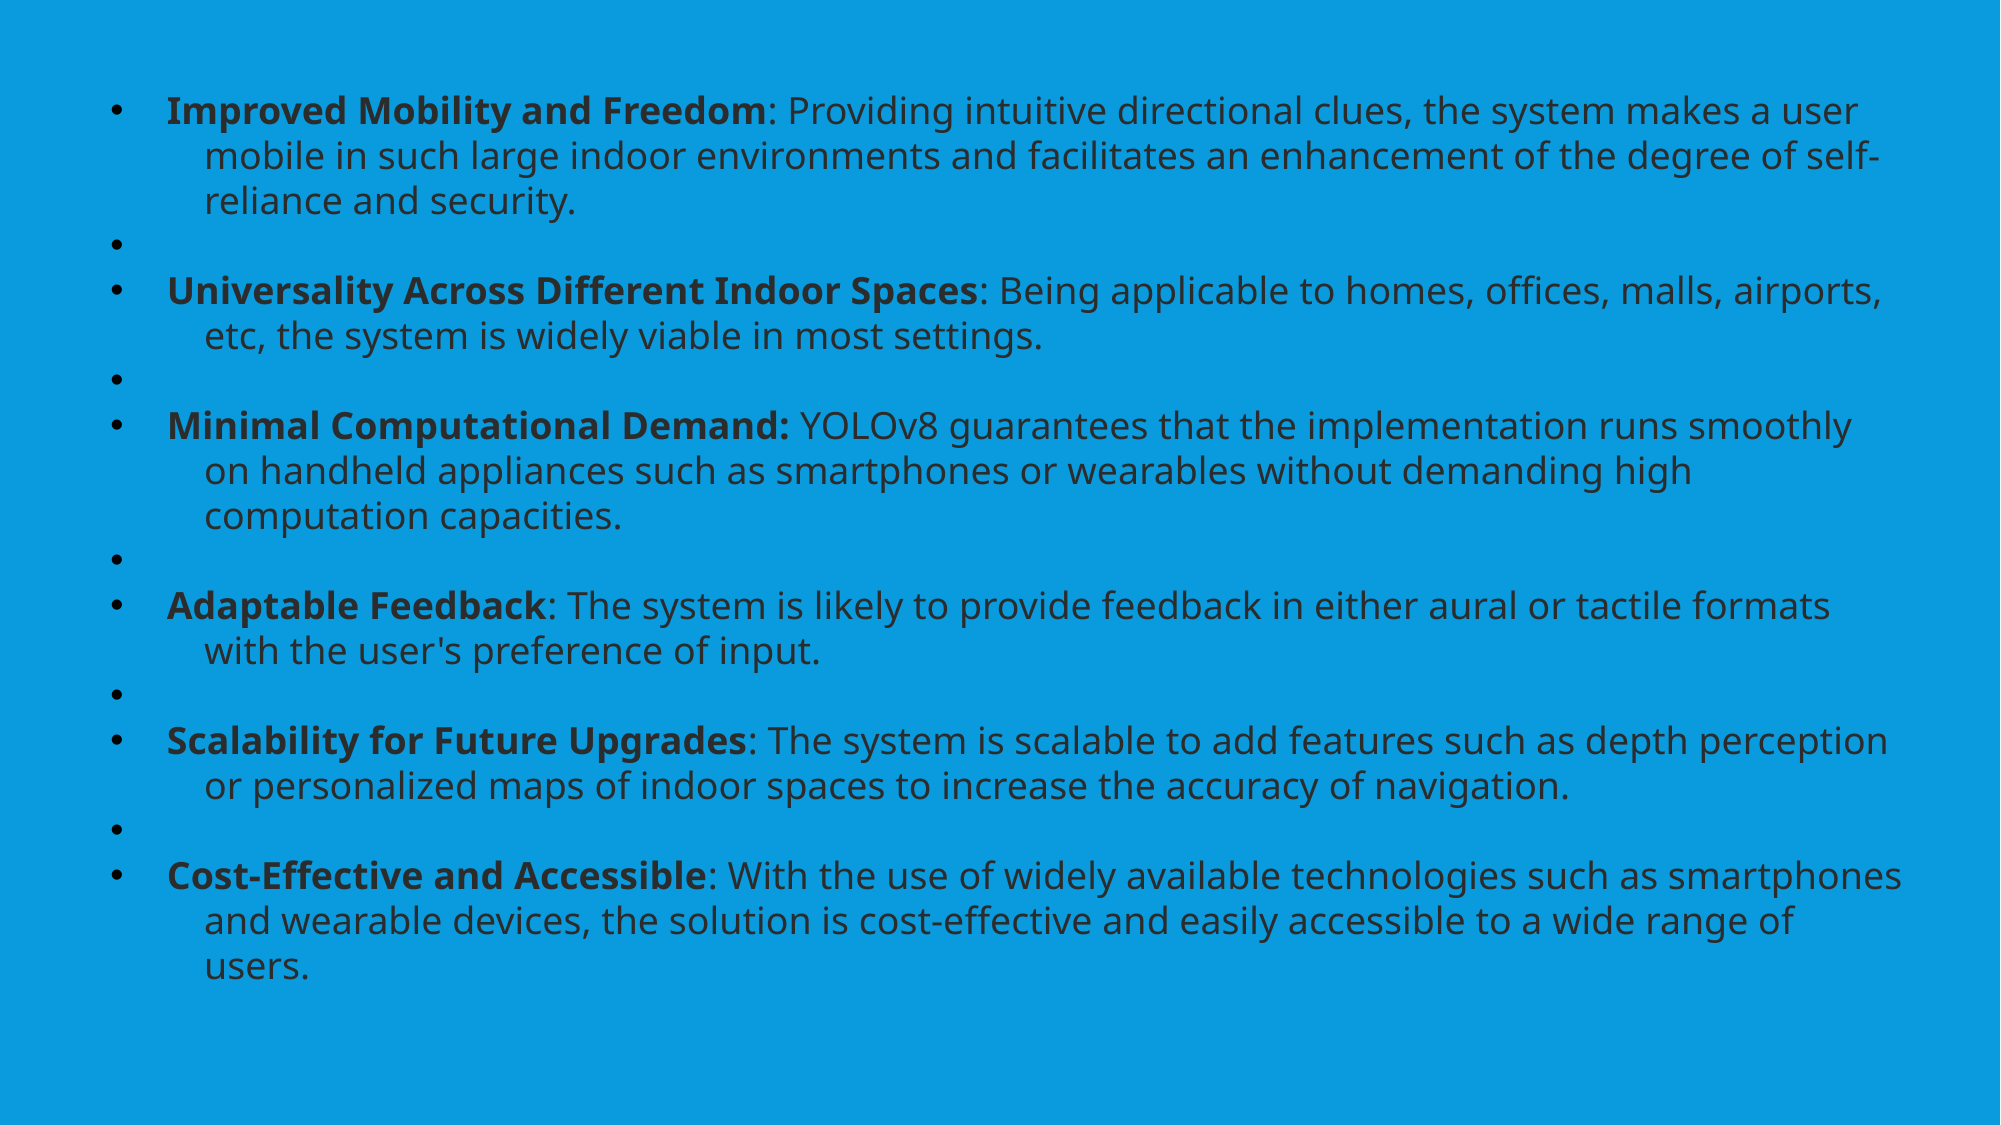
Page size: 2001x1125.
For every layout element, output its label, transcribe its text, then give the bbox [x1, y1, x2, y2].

text_box Improved Mobility and Freedom: Providing intuitive directional clues, the system makes a user mobile in such large indoor environments and facilitates an enhancement of the degree of self-reliance and security. Universality Across Different Indoor Spaces: Being applicable to homes, offices, malls, airports, etc, the system is widely viable in most settings. Minimal Computational Demand: YOLOv8 guarantees that the implementation runs smoothly on handheld appliances such as smartphones or wearables without demanding high computation capacities. Adaptable Feedback: The system is likely to provide feedback in either aural or tactile formats with the user's preference of input. Scalability for Future Upgrades: The system is scalable to add features such as depth perception or personalized maps of indoor spaces to increase the accuracy of navigation. Cost-Effective and Accessible: With the use of widely available technologies such as smartphones and wearable devices, the solution is cost-effective and easily accessible to a wide range of users. [95, 79, 1924, 959]
